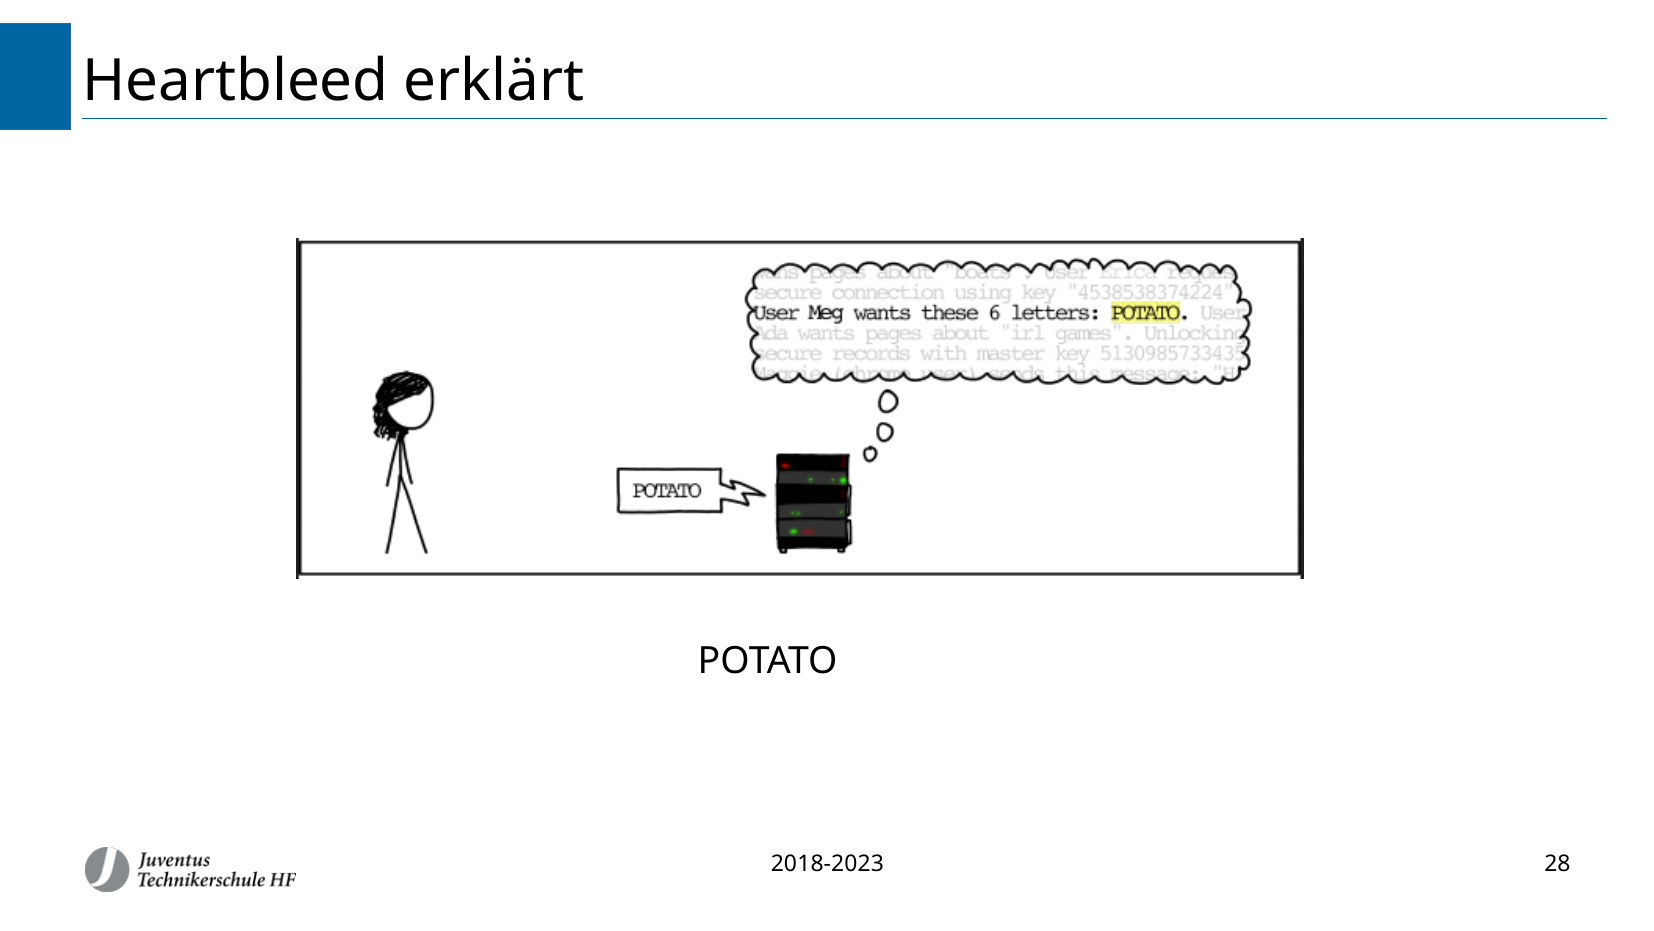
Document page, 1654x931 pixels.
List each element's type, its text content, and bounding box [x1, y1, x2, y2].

text_box POTATO [673, 626, 875, 687]
title Heartbleed erklärt [82, 37, 1571, 119]
picture [296, 238, 1304, 579]
picture [85, 847, 296, 892]
